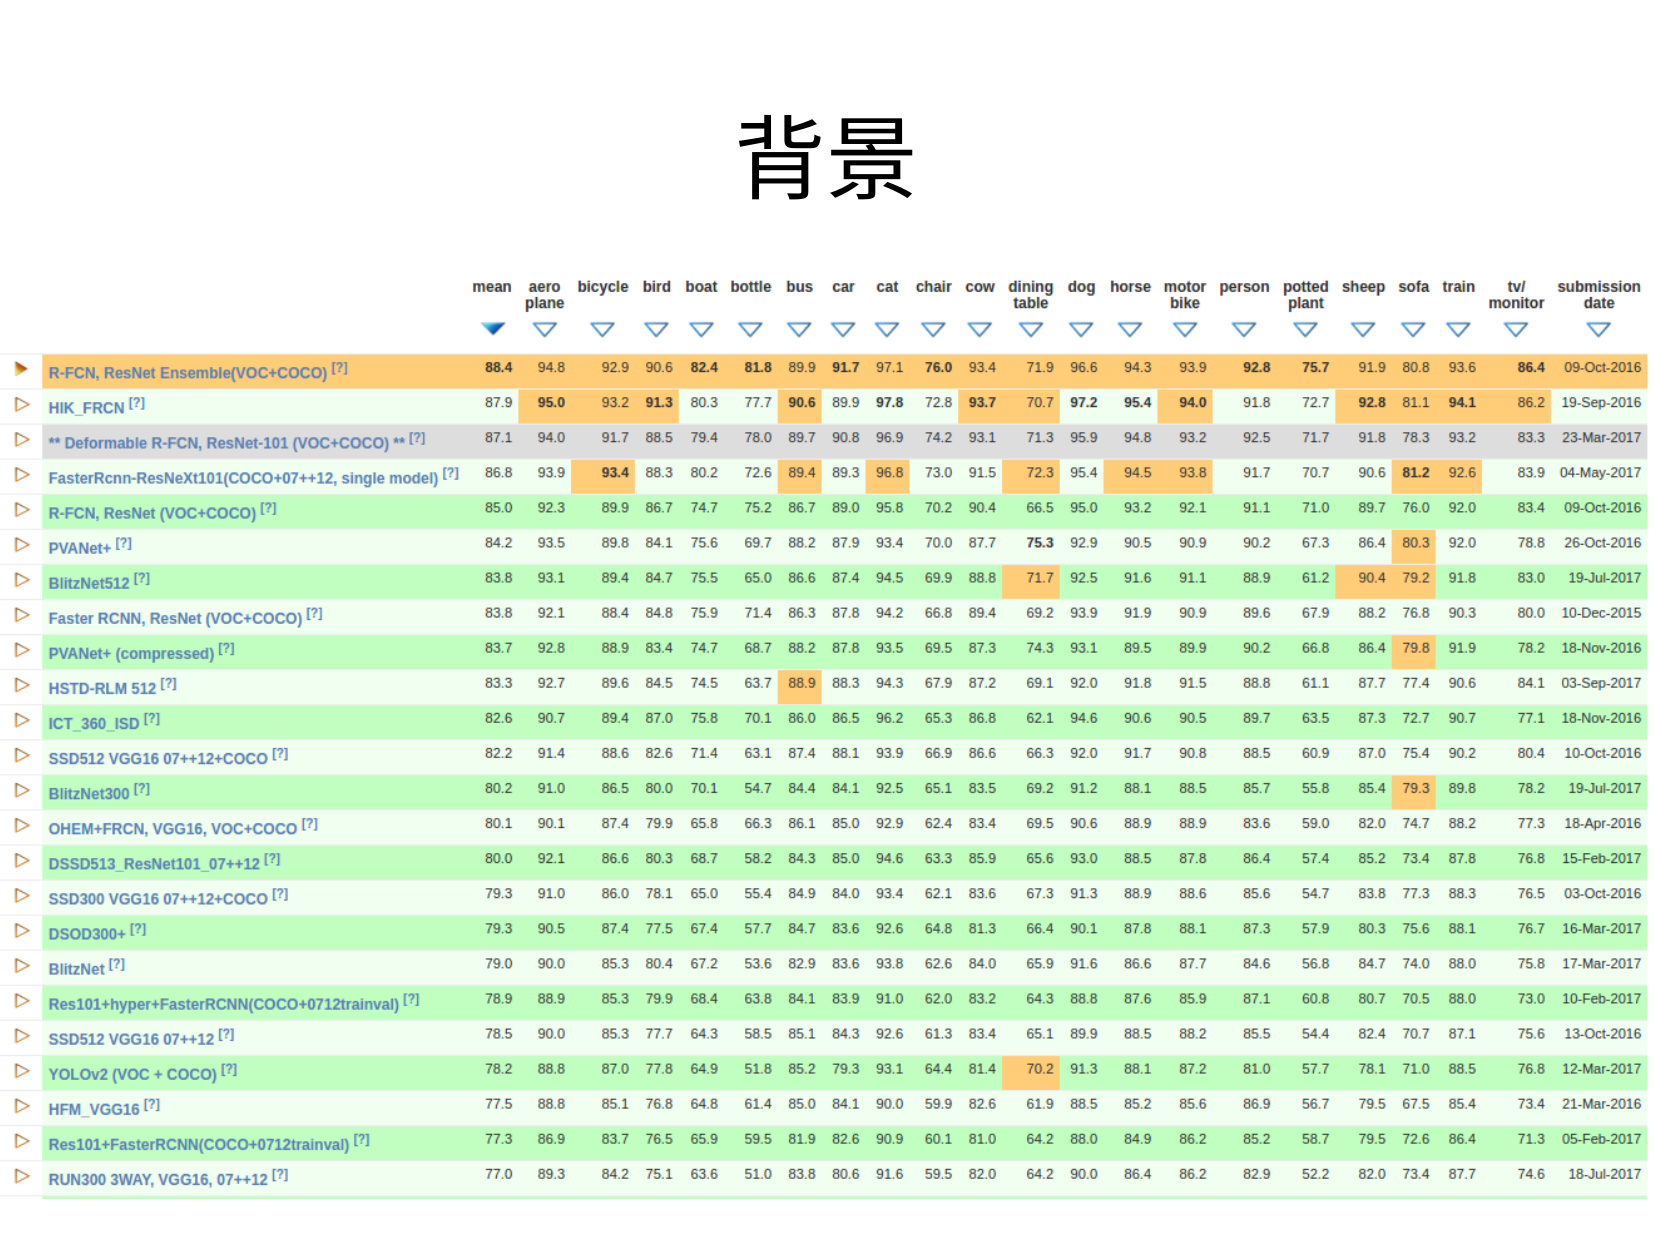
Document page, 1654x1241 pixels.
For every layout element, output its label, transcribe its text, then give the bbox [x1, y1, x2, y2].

picture [0, 267, 1650, 1199]
title 背景 [82, 49, 1571, 257]
